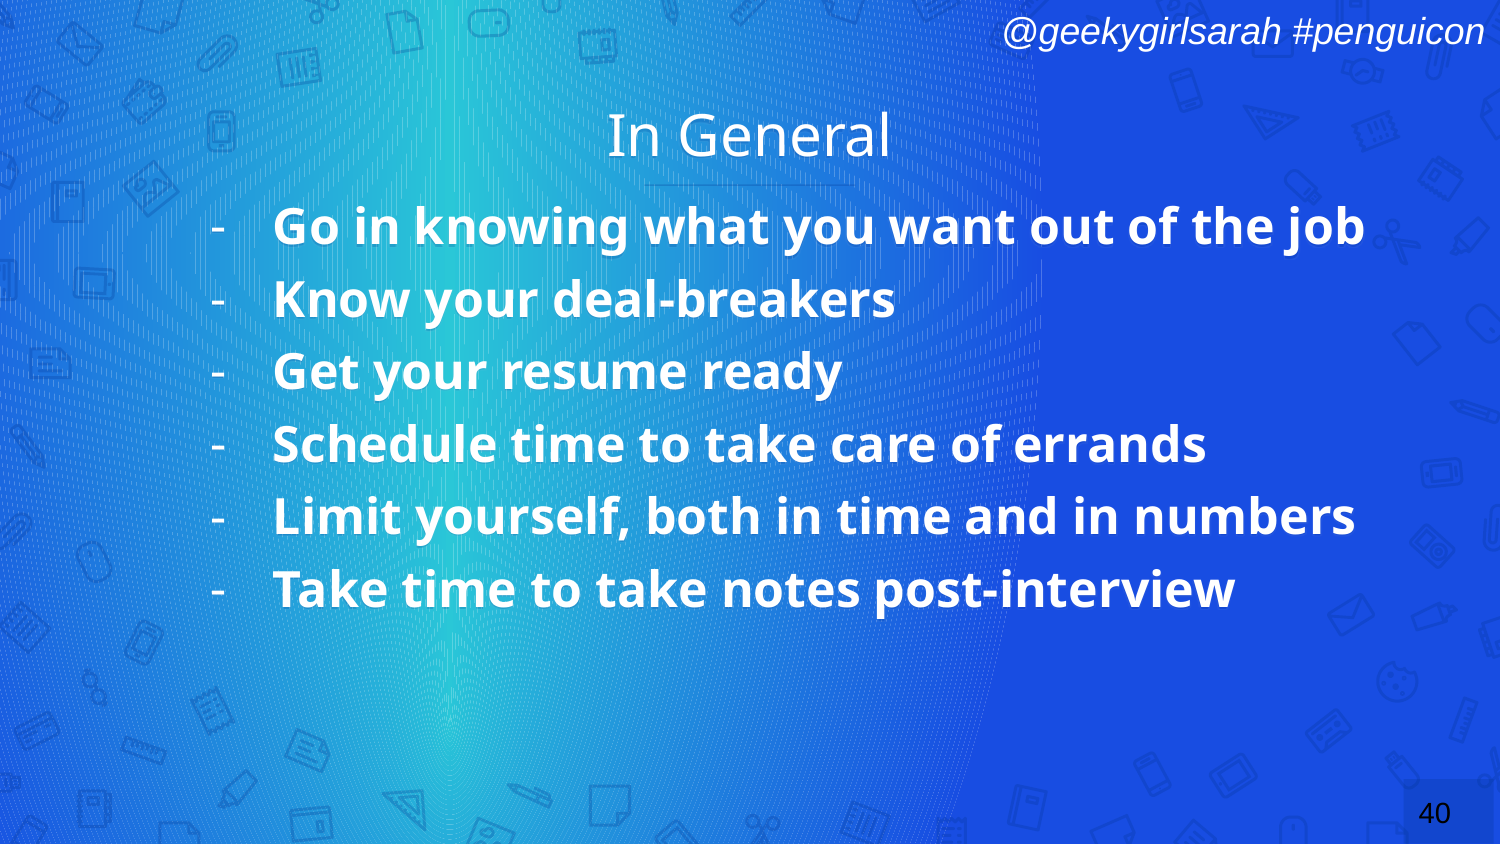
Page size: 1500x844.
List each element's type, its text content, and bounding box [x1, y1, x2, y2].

slide_number <number> [1403, 779, 1494, 844]
list Go in knowing what you want out of the job Know your deal-breakers Get your resume ready Schedule time to take care of errands Limit yourself, both in time and in numbers Take time to take notes post-interview [182, 179, 1388, 722]
title In General [61, 61, 1439, 184]
